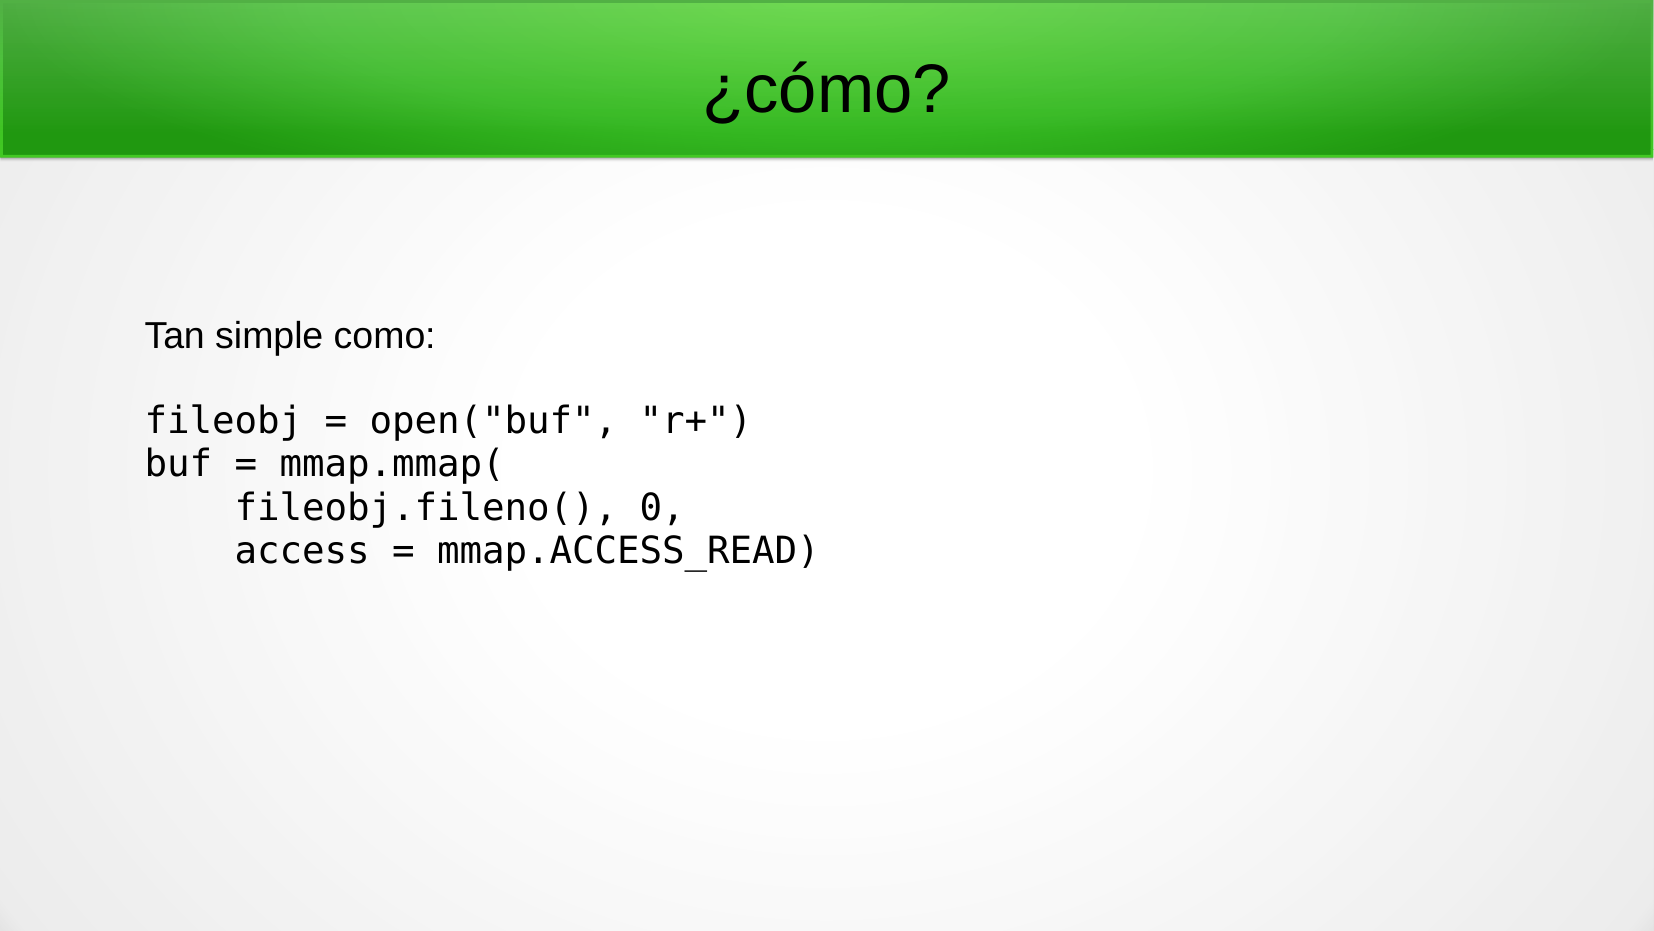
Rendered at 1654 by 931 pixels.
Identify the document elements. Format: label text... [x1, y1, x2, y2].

text_box Tan simple como: fileobj = open("buf", "r+") buf = mmap.mmap( fileobj.fileno(), 0, access = mmap.ACCESS_READ) [129, 307, 1465, 580]
title ¿cómo? [82, 35, 1571, 142]
